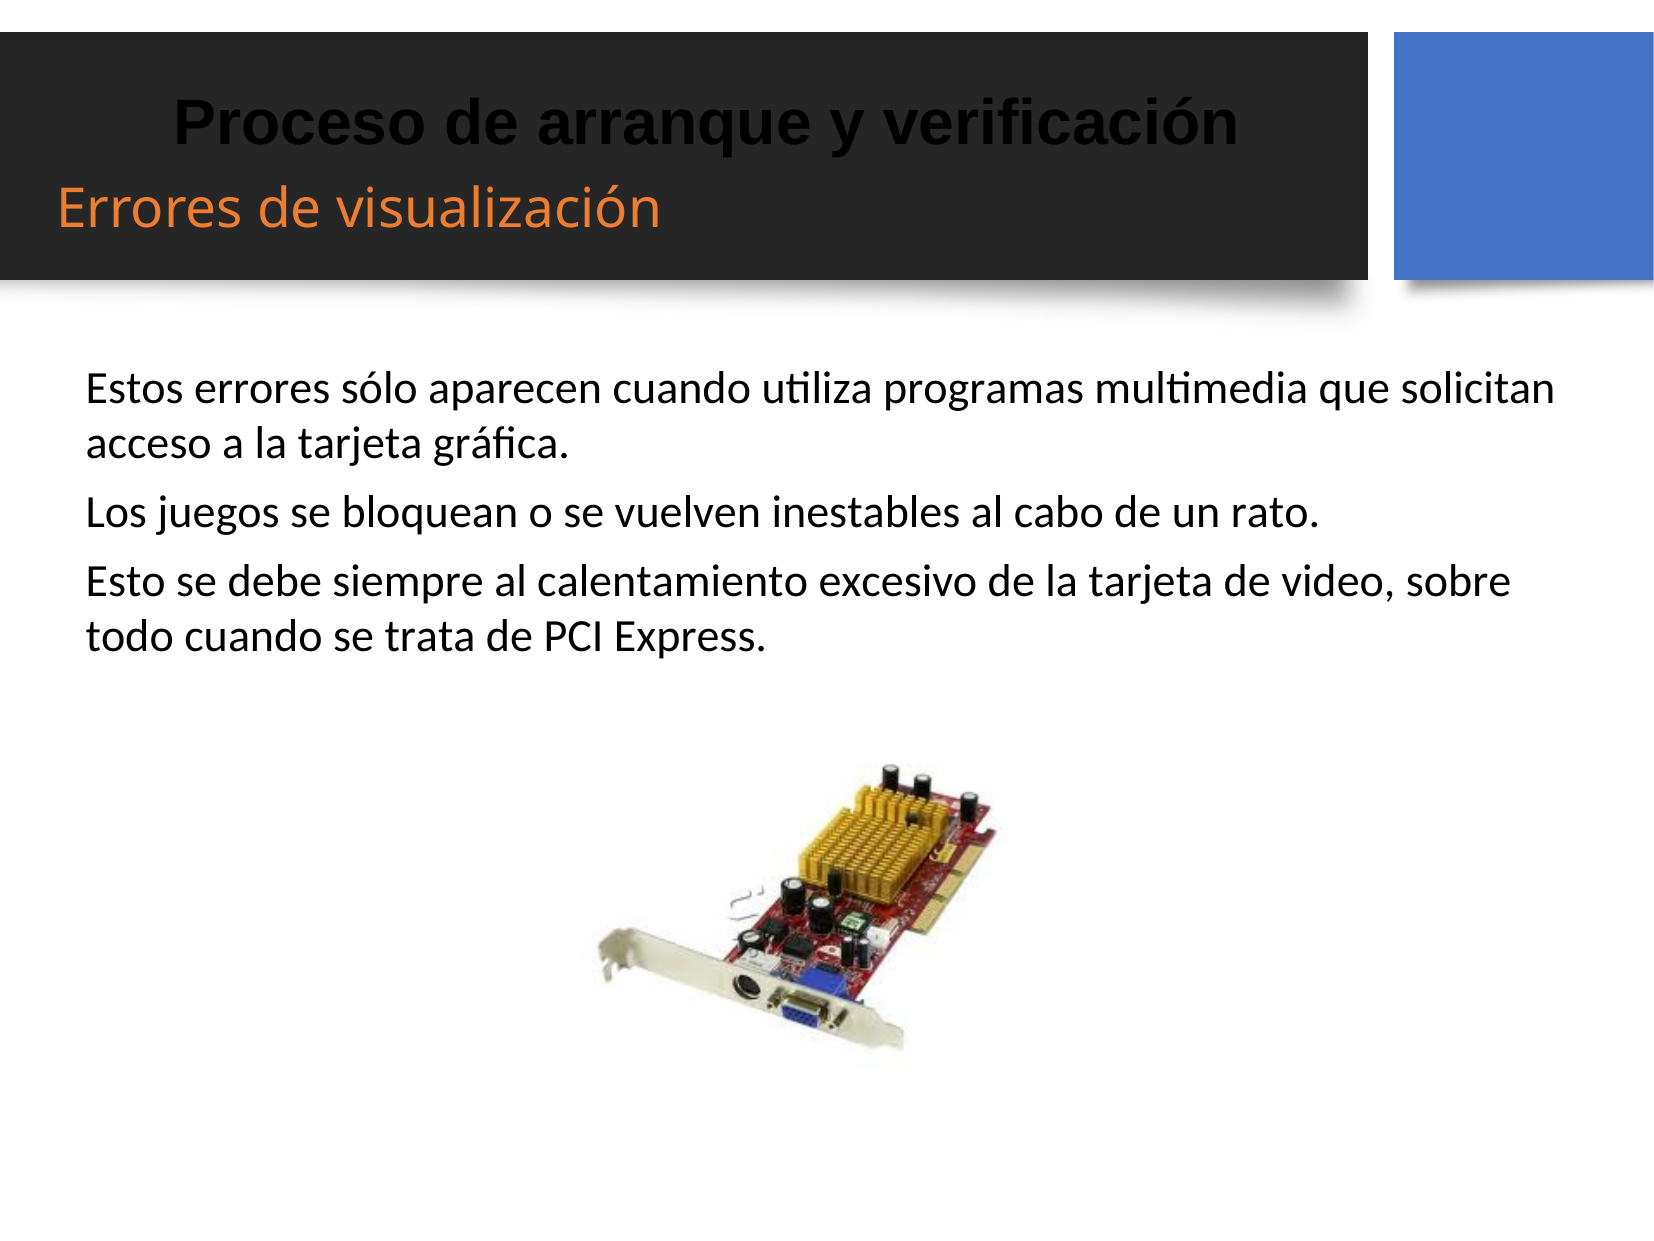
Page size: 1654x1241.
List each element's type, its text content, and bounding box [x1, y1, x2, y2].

list Estos errores sólo aparecen cuando utiliza programas multimedia que solicitan acceso a la tarjeta gráfica. Los juegos se bloquean o se vuelven inestables al cabo de un rato. Esto se debe siempre al calentamiento excesivo de la tarjeta de video, sobre todo cuando se trata de PCI Express. [56, 328, 1614, 1208]
list Errores de visualización [56, 172, 1357, 243]
title Proceso de arranque y verificación [57, 66, 1357, 171]
